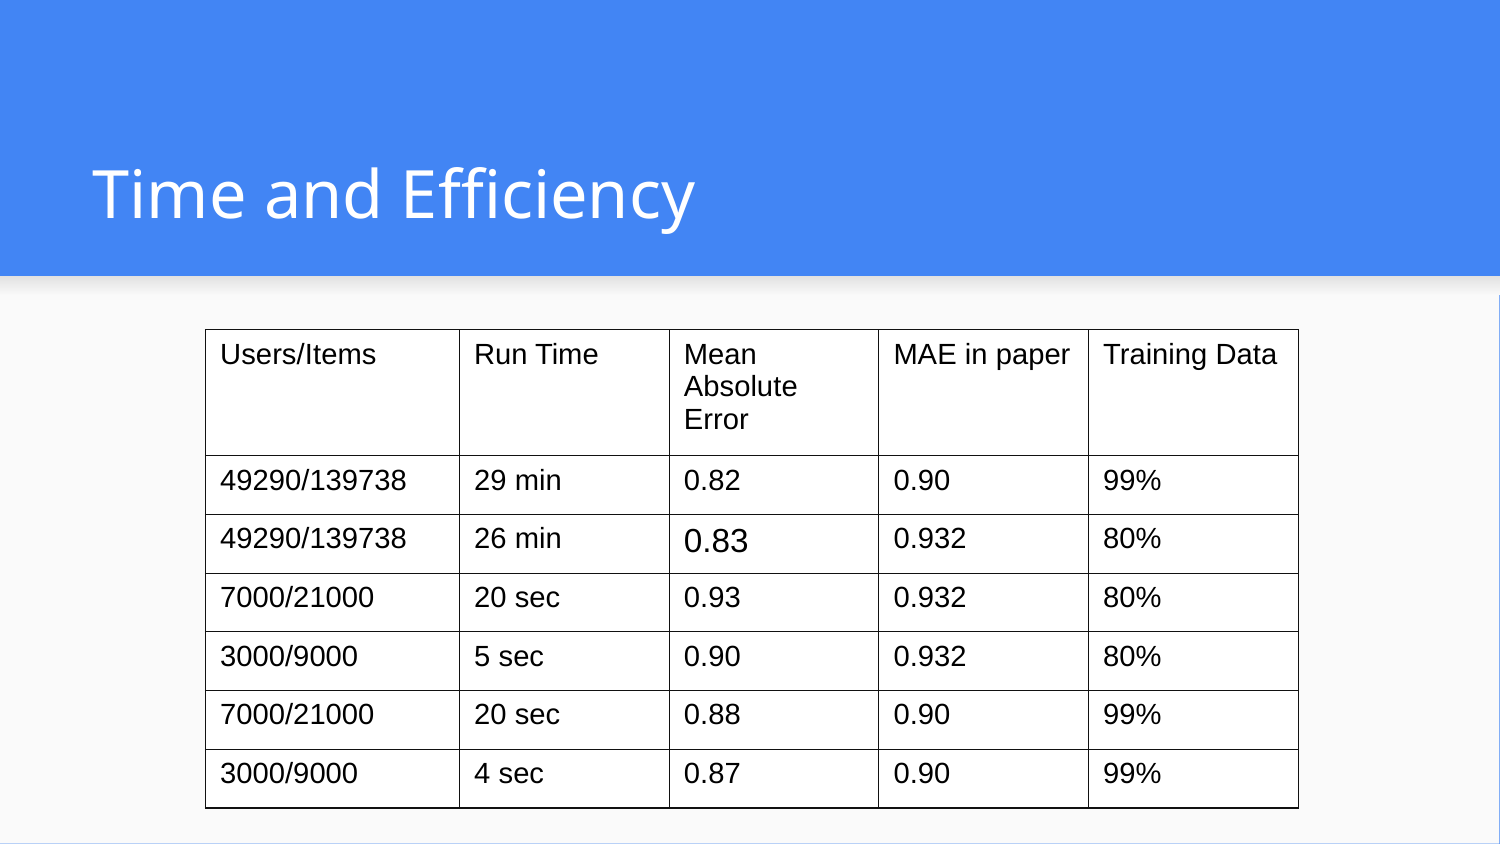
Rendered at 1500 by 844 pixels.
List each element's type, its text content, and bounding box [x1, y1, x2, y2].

table_cell 49290/139738 [206, 515, 459, 573]
table_cell 0.82 [670, 456, 878, 514]
table_cell 0.90 [879, 750, 1088, 807]
table_cell 29 min [460, 456, 669, 514]
table_cell 0.93 [670, 574, 878, 631]
table_cell 99% [1089, 750, 1298, 807]
table_cell 0.88 [670, 691, 878, 749]
table_cell 4 sec [460, 750, 669, 807]
table_cell 7000/21000 [206, 574, 459, 631]
table_header Training Data [1089, 330, 1298, 455]
table_cell 7000/21000 [206, 691, 459, 749]
table_cell 0.90 [879, 691, 1088, 749]
title Time and Efficiency [77, 121, 1427, 248]
table_header Run Time [460, 330, 669, 455]
table_cell 99% [1089, 456, 1298, 514]
table_cell 99% [1089, 691, 1298, 749]
table_cell 20 sec [460, 691, 669, 749]
table_cell 0.90 [879, 456, 1088, 514]
table_cell 80% [1089, 574, 1298, 631]
table_cell 49290/139738 [206, 456, 459, 514]
table_cell 3000/9000 [206, 632, 459, 690]
table_cell 26 min [460, 515, 669, 573]
table_cell 0.87 [670, 750, 878, 807]
table_cell 80% [1089, 632, 1298, 690]
table_cell 5 sec [460, 632, 669, 690]
table_cell 80% [1089, 515, 1298, 573]
table_header MAE in paper [879, 330, 1088, 455]
table_header Mean Absolute Error [670, 330, 878, 455]
table_cell 0.932 [879, 515, 1088, 573]
table_header Users/Items [206, 330, 459, 455]
table_cell 20 sec [460, 574, 669, 631]
table_cell 0.90 [670, 632, 878, 690]
table_cell 0.932 [879, 574, 1088, 631]
table_cell 0.83 [670, 515, 878, 573]
table_cell 3000/9000 [206, 750, 459, 807]
table_cell 0.932 [879, 632, 1088, 690]
